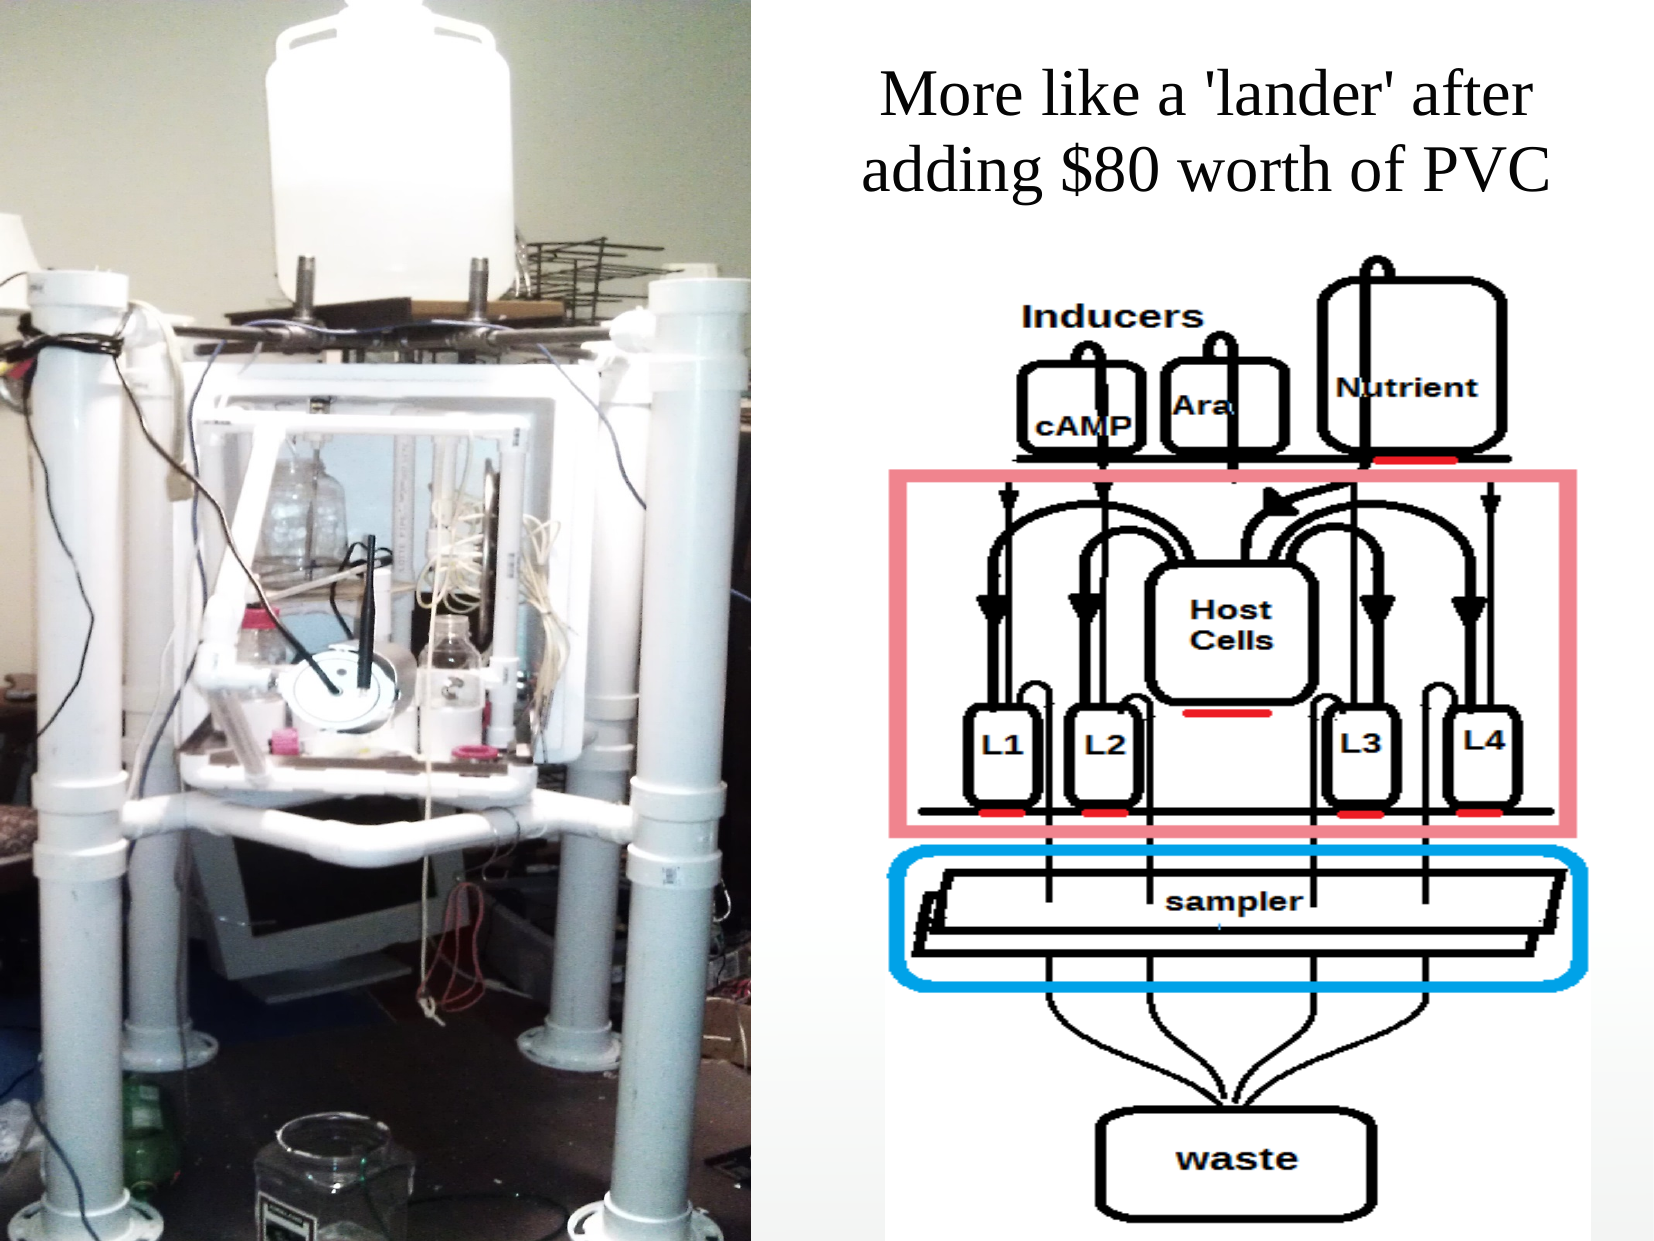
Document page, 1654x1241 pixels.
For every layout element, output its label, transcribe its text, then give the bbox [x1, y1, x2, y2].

title More like a 'lander' after adding $80 worth of PVC [825, 15, 1591, 243]
picture [0, 0, 1654, 1241]
